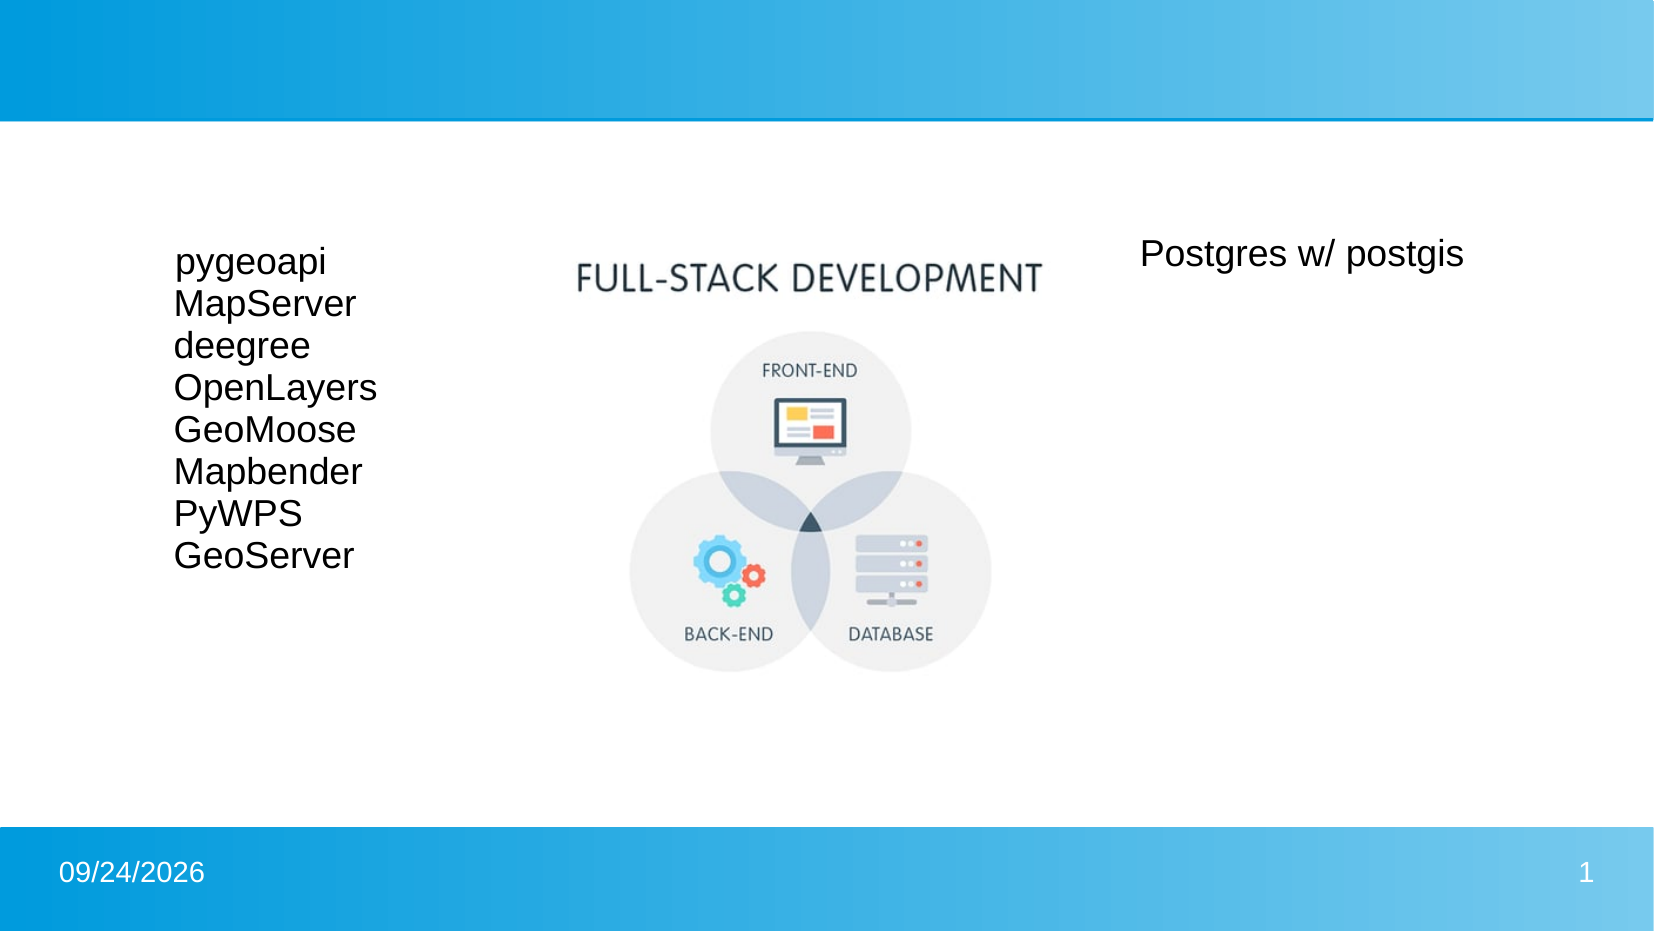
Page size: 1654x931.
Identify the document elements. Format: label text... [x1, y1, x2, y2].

text_box pygeoapi MapServer deegree OpenLayers GeoMoose Mapbender PyWPS GeoServer [75, 233, 488, 669]
picture [346, 224, 1276, 711]
text_box Postgres w/ postgis [1125, 225, 1538, 282]
